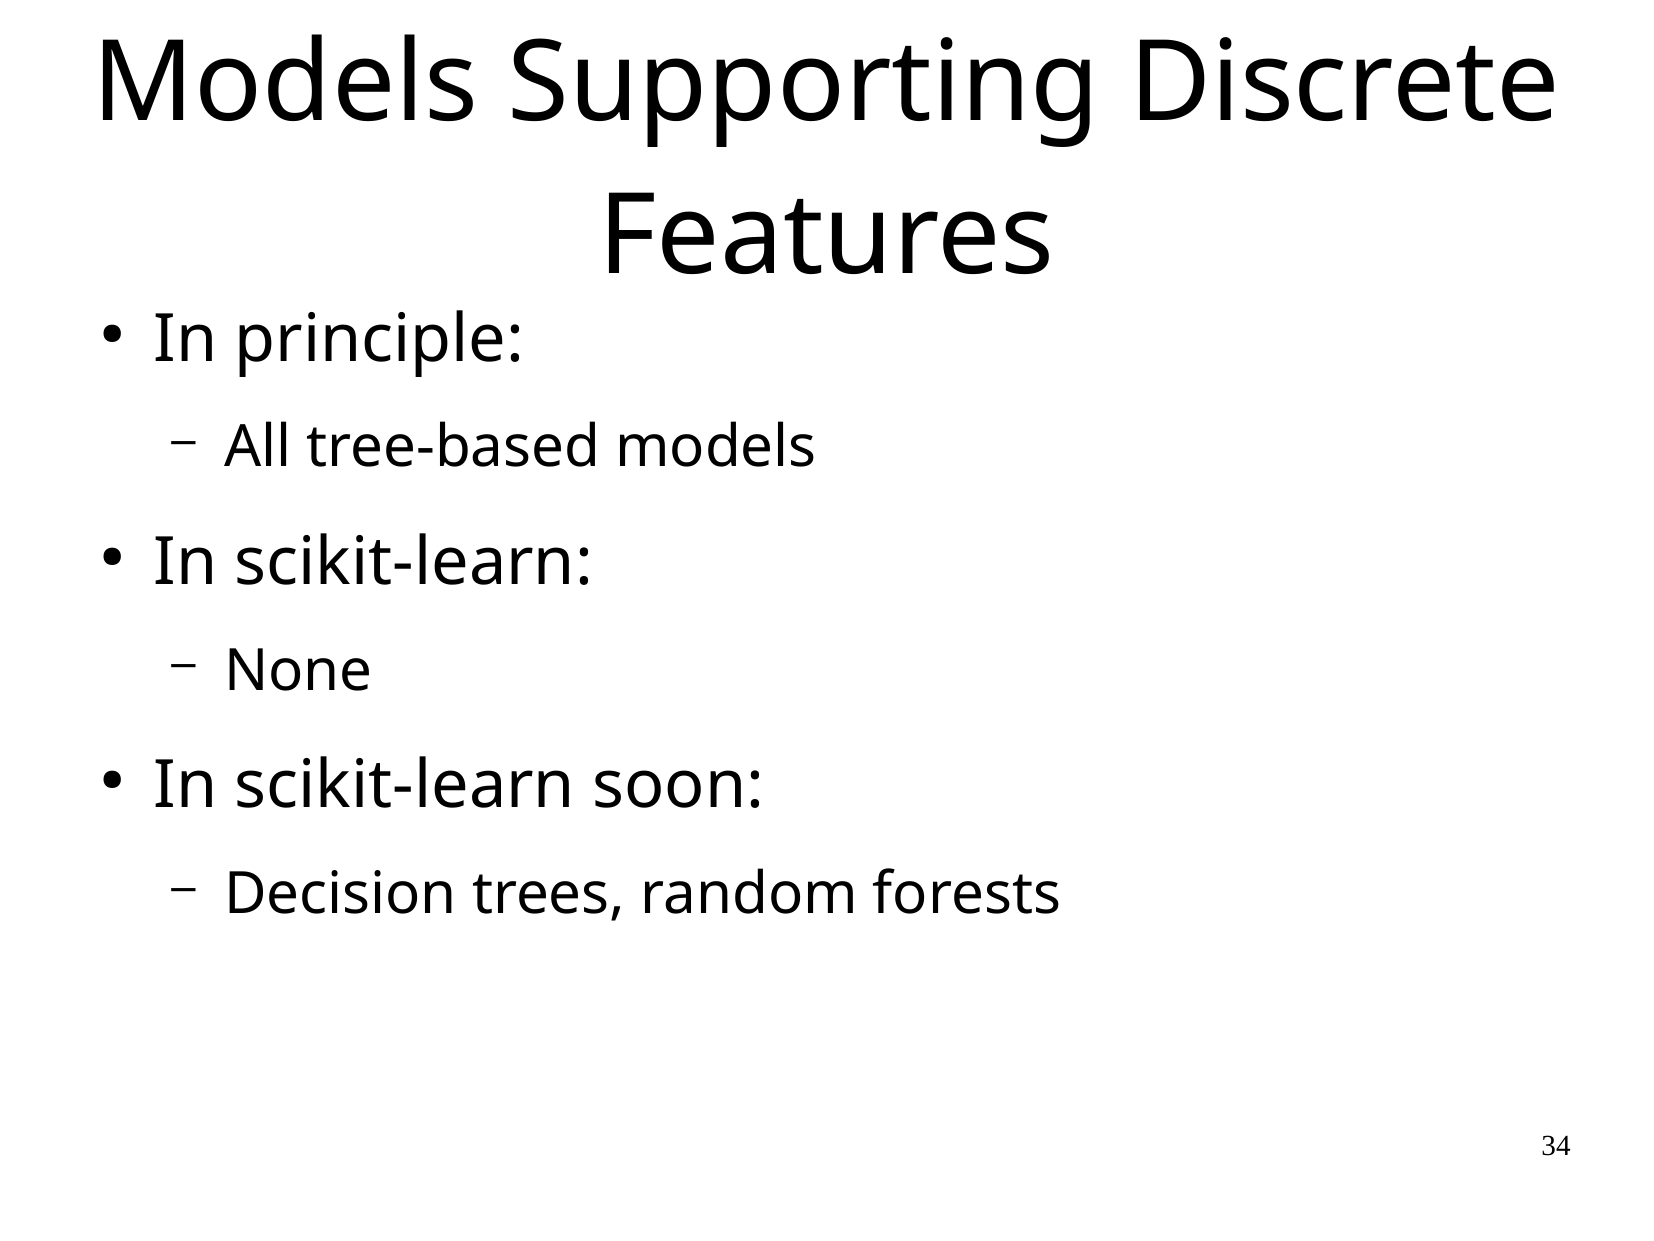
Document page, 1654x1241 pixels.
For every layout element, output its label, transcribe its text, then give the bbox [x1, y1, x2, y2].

title Models Supporting Discrete Features [82, 40, 1571, 266]
list In principle: All tree-based models In scikit-learn: None In scikit-learn soon: Decision trees, random forests [82, 290, 1571, 1010]
